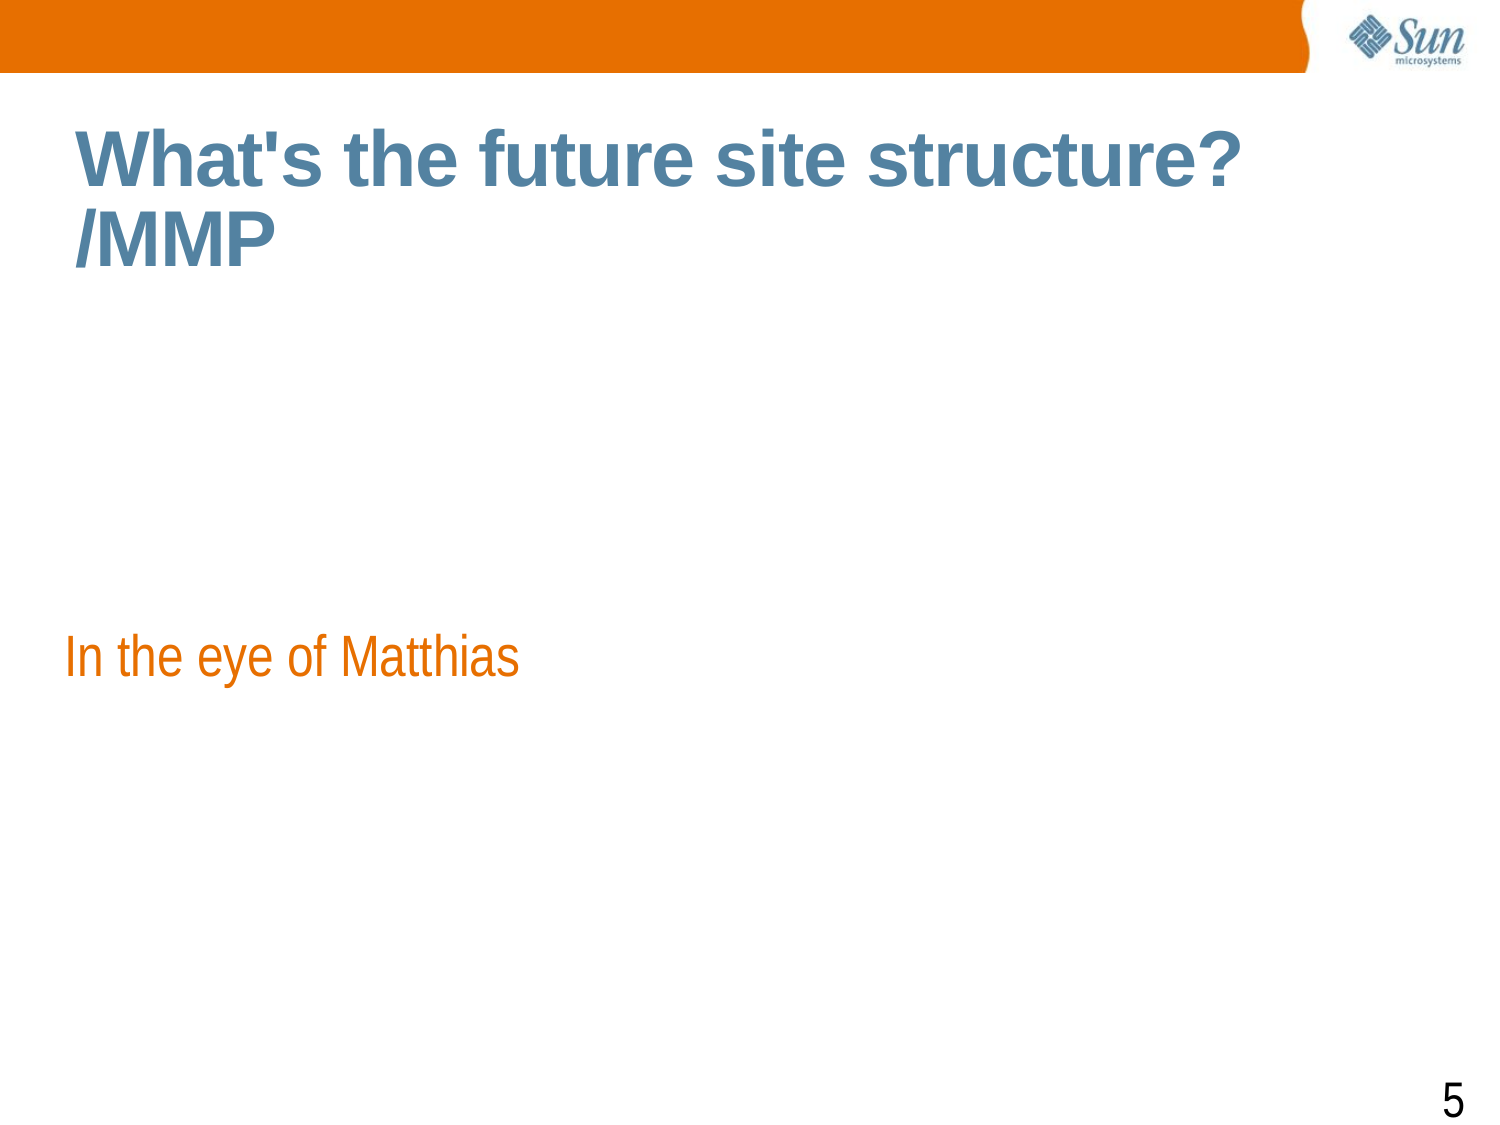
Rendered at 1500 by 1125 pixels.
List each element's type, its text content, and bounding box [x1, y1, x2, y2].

title What's the future site structure? /MMP [75, 123, 1437, 292]
subtitle In the eye of Matthias [64, 258, 1401, 1062]
picture [0, 0, 1500, 73]
